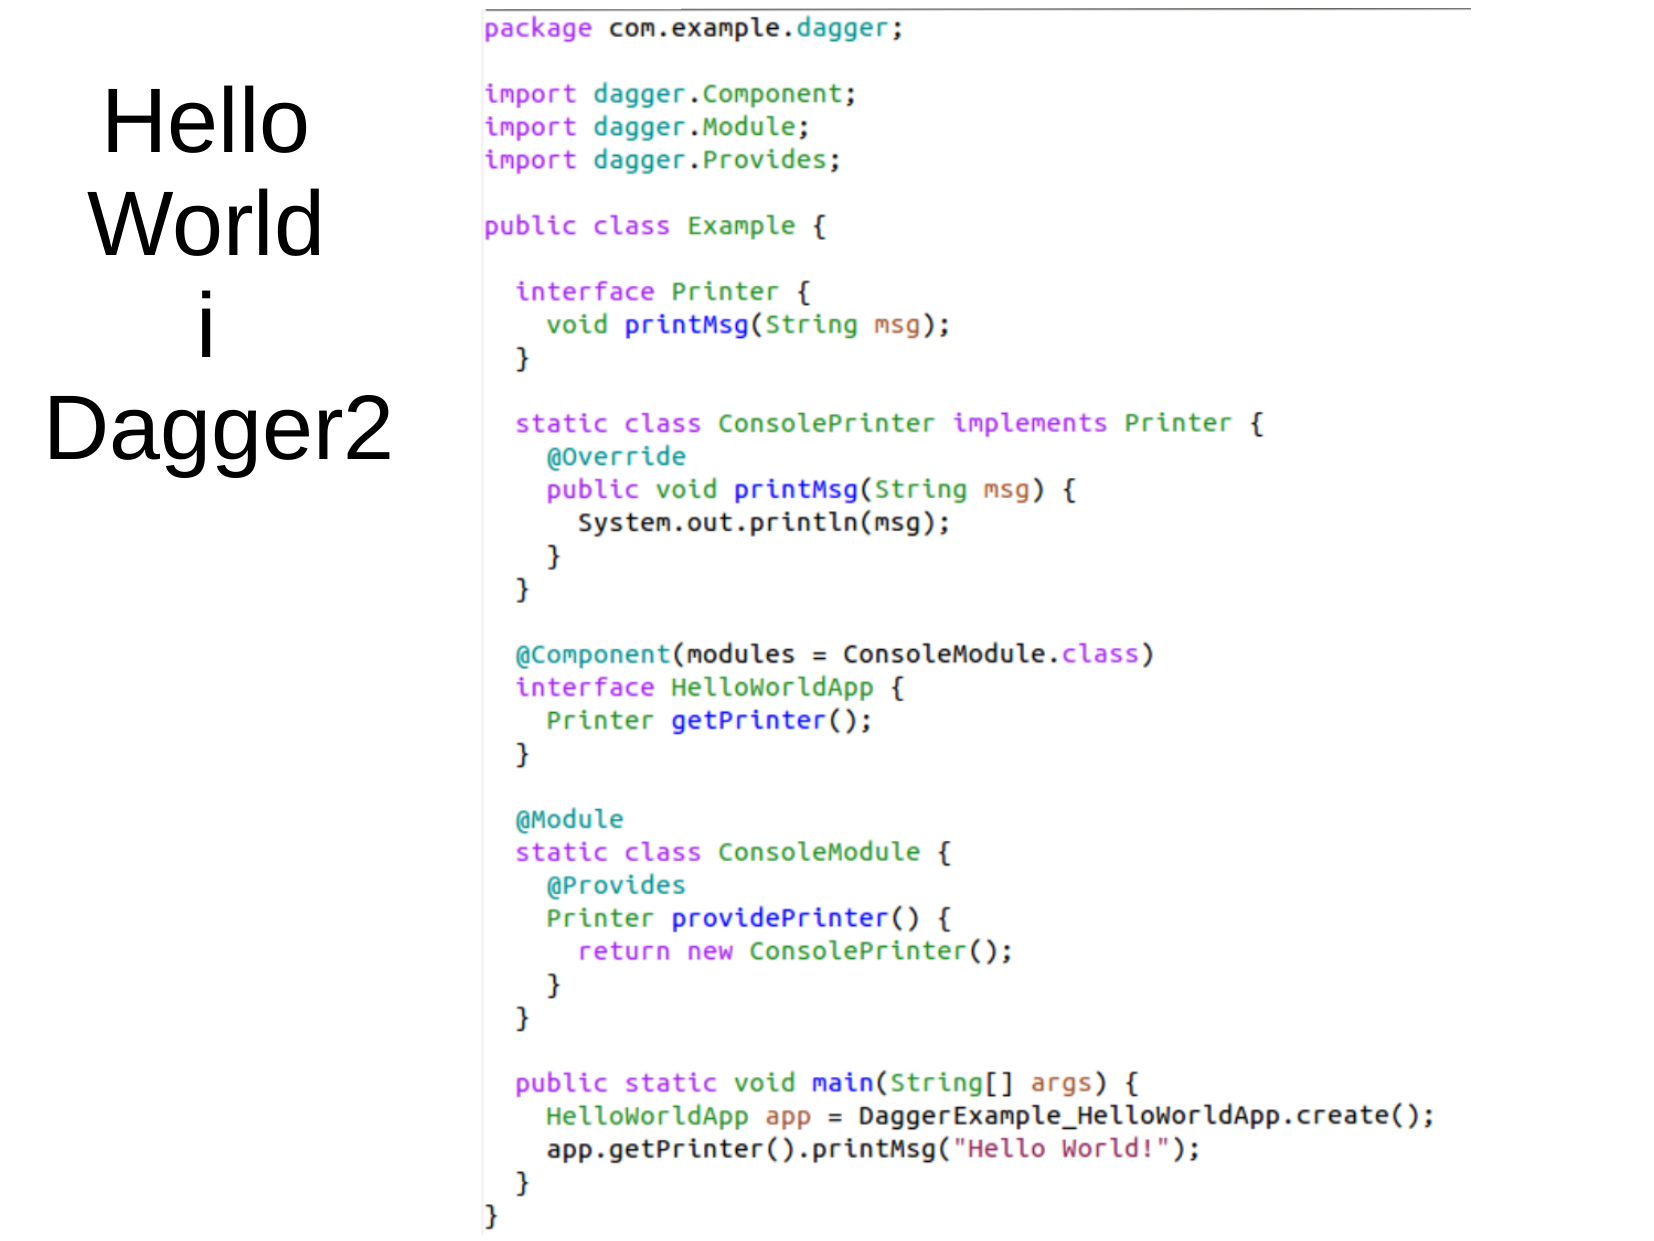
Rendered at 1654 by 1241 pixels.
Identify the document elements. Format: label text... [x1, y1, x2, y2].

title Hello World i Dagger2 [30, 68, 409, 481]
picture [480, 7, 1471, 1235]
